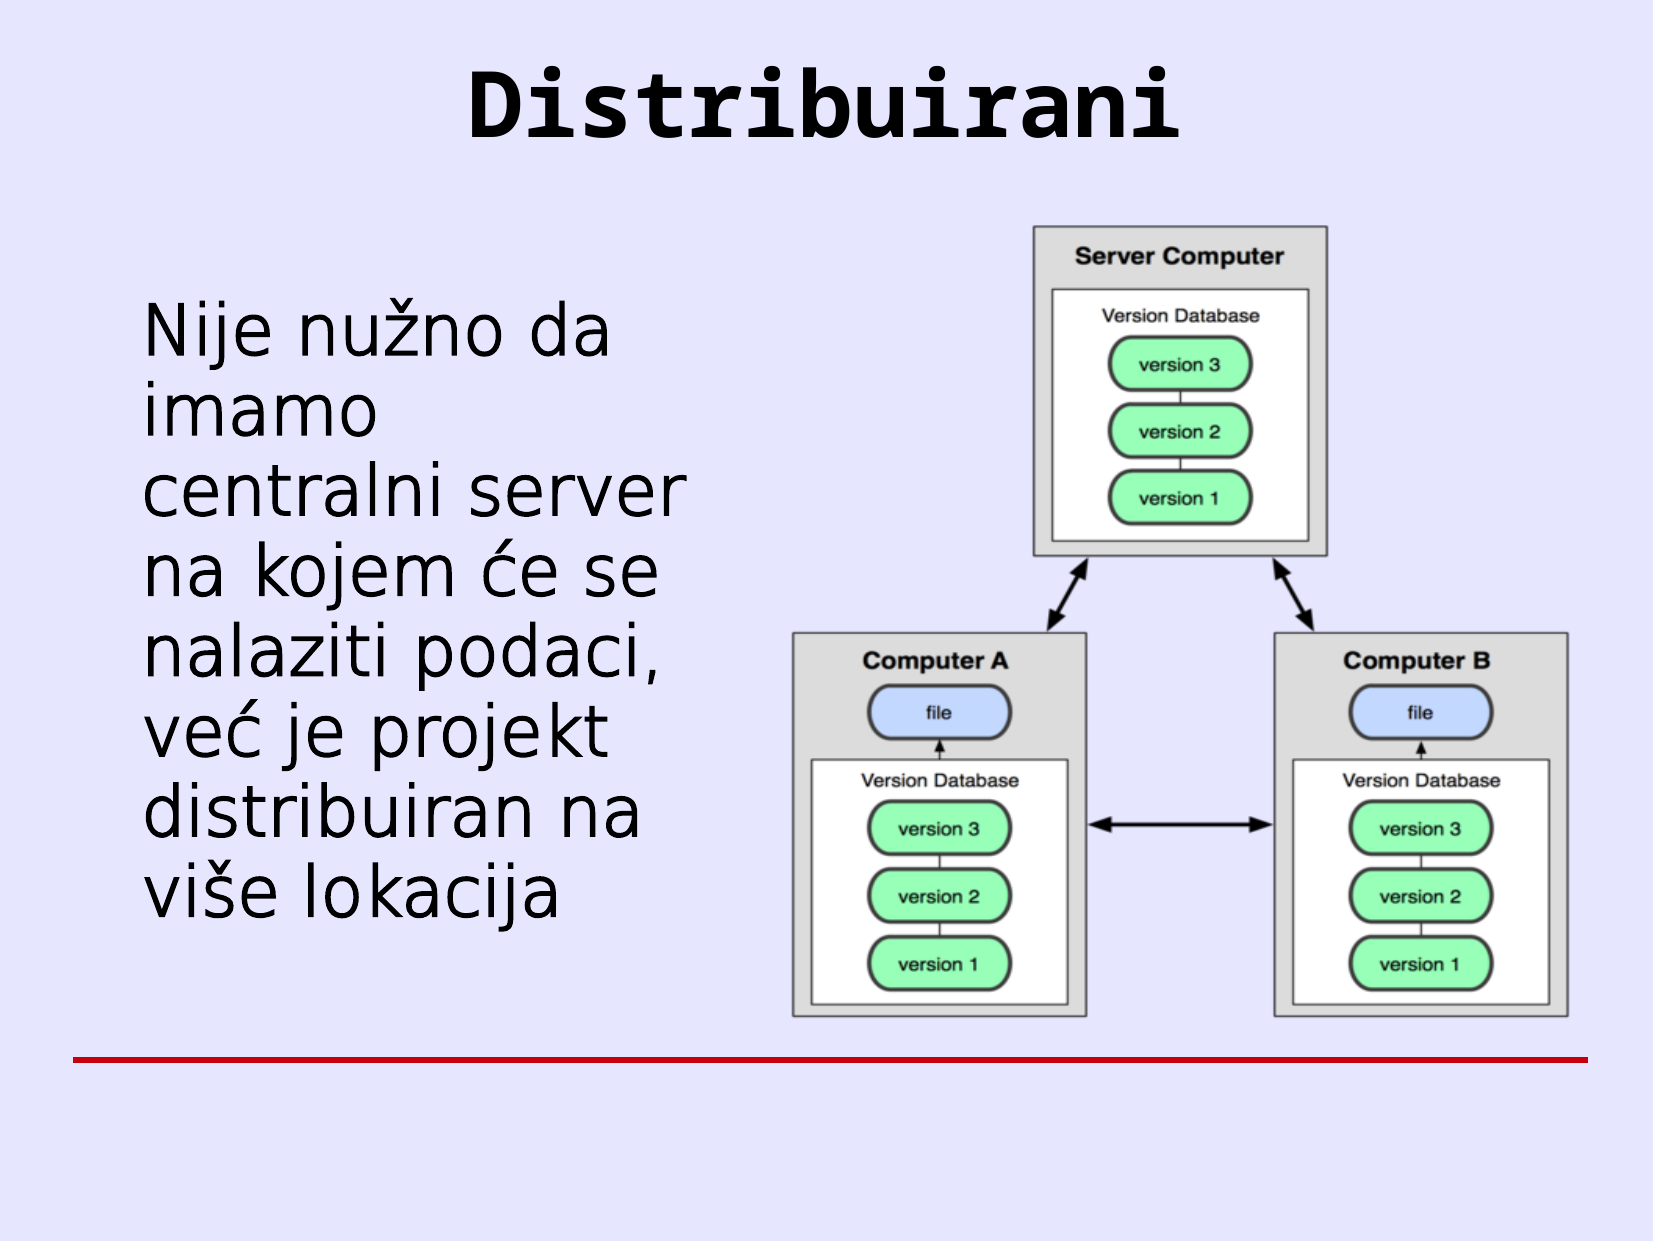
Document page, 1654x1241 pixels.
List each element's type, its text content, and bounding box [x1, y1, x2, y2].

list Nije nužno da imamo centralni server na kojem će se nalaziti podaci, već je projekt distribuiran na više lokacija [82, 290, 691, 1006]
title Distribuirani [82, 48, 1571, 258]
picture [789, 224, 1571, 1021]
